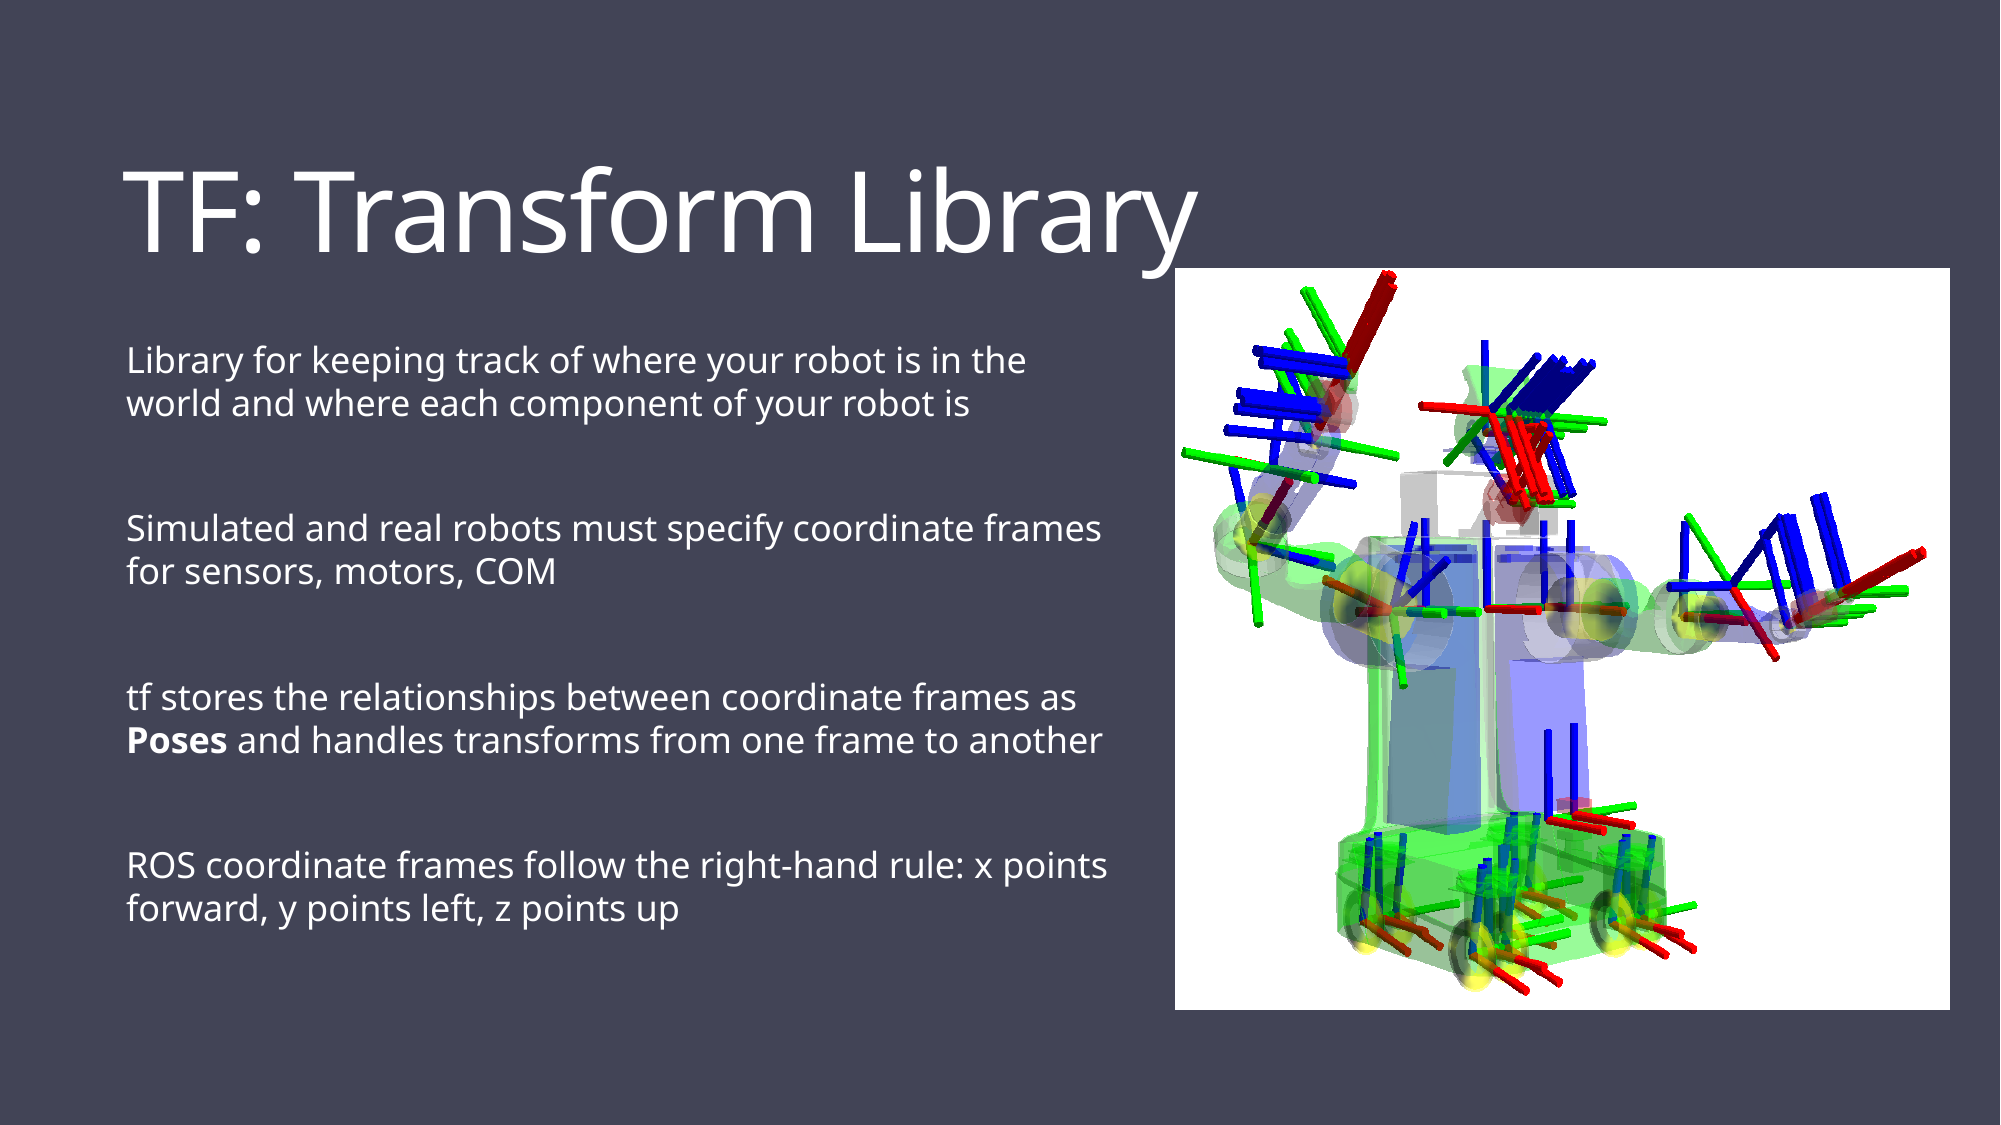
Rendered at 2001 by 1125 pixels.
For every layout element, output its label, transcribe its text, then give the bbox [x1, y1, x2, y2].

picture [1175, 268, 1950, 1010]
title TF: Transform Library [107, 81, 1875, 354]
list Library for keeping track of where your robot is in the world and where each component of your robot is Simulated and real robots must specify coordinate frames for sensors, motors, COM tf stores the relationships between coordinate frames as Poses and handles transforms from one frame to another ROS coordinate frames follow the right-hand rule: x points forward, y points left, z points up [111, 329, 1140, 948]
